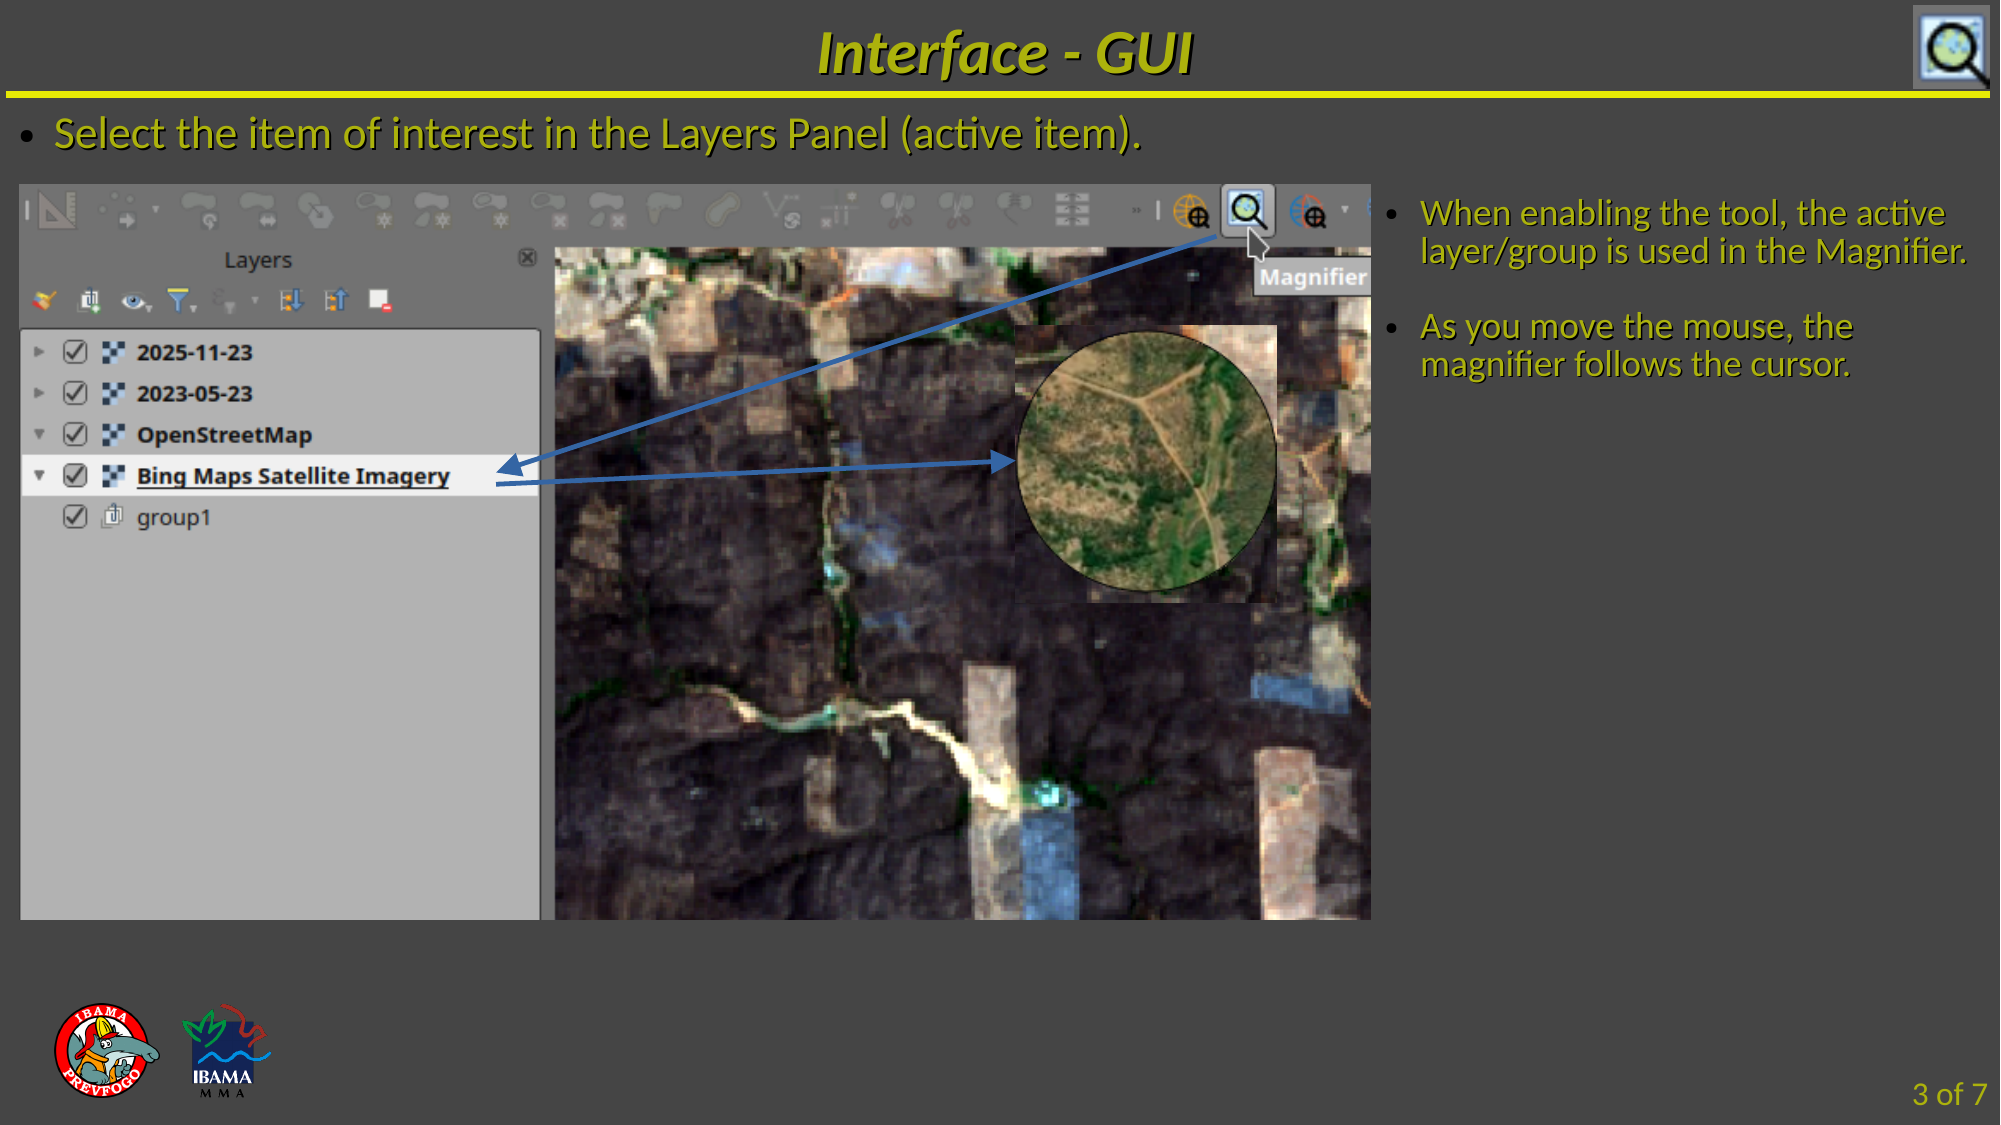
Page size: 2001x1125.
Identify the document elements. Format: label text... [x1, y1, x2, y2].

picture [19, 184, 1371, 920]
subtitle Interface - GUI [9, 11, 2000, 95]
text_box <número> of 7 [1757, 1080, 1989, 1125]
text_box When enabling the tool, the active layer/group is used in the Magnifier. As you move the mouse, the magnifier follows the cursor. [1371, 189, 1997, 432]
picture [173, 1003, 272, 1098]
text_box Select the item of interest in the Layers Panel (active item). [3, 107, 2000, 185]
picture [1913, 5, 1990, 89]
picture [54, 1003, 160, 1098]
